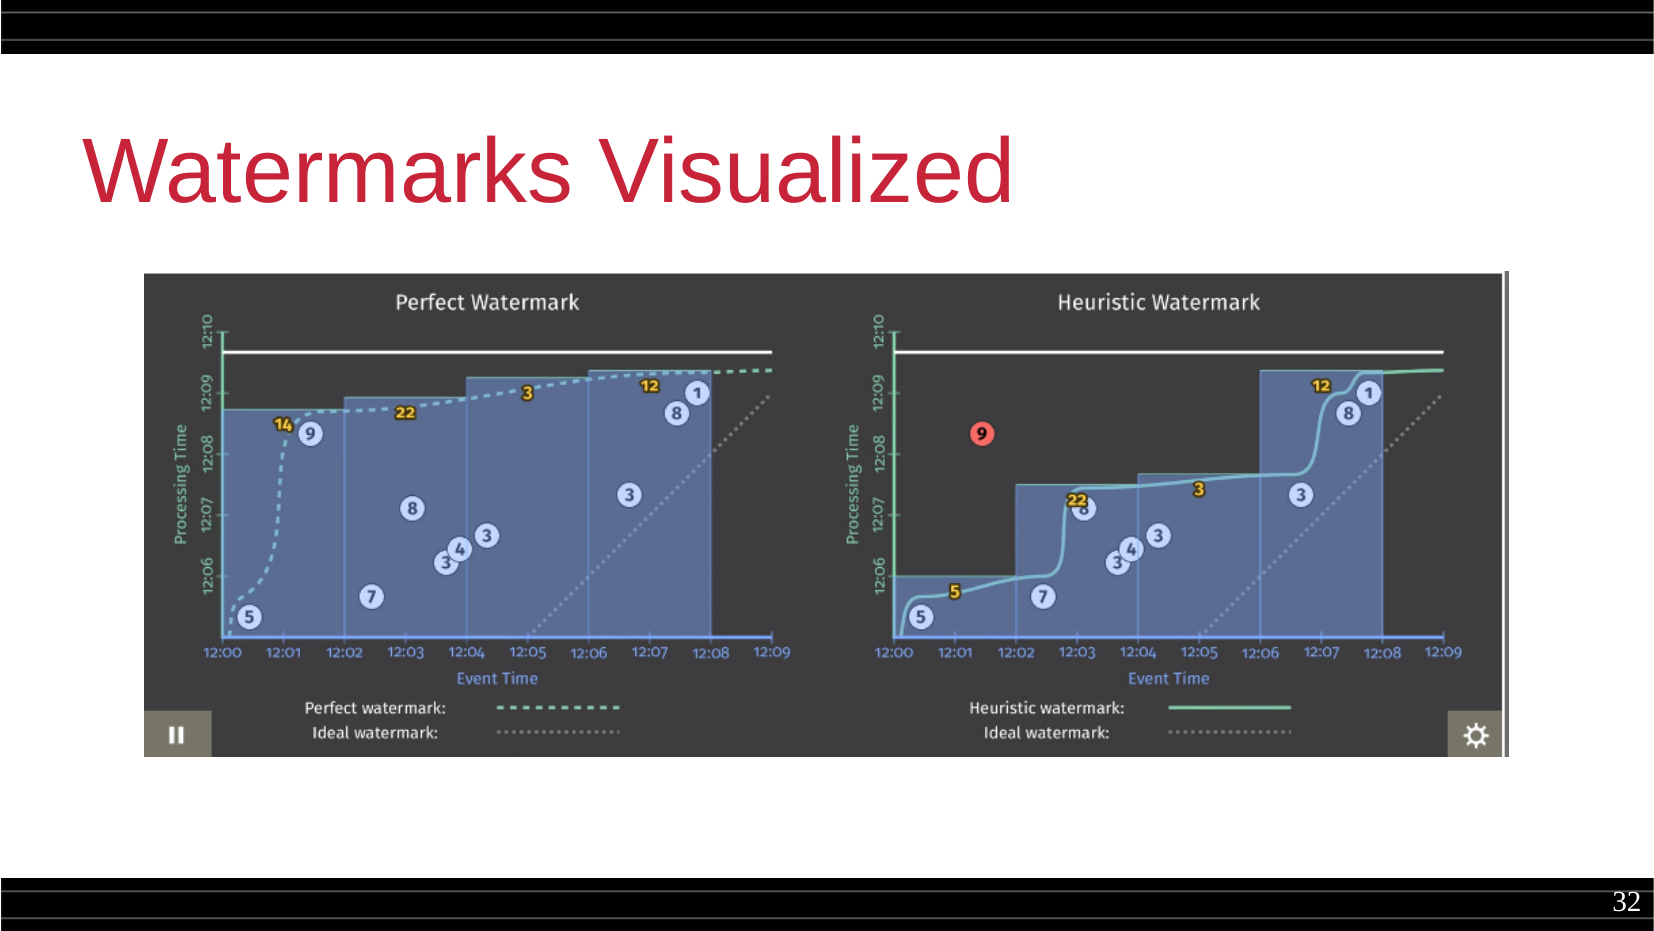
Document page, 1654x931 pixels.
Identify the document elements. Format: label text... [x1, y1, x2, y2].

title Watermarks Visualized [82, 92, 1571, 249]
picture [144, 271, 1509, 757]
picture [1, 0, 1654, 54]
picture [1, 878, 1654, 931]
